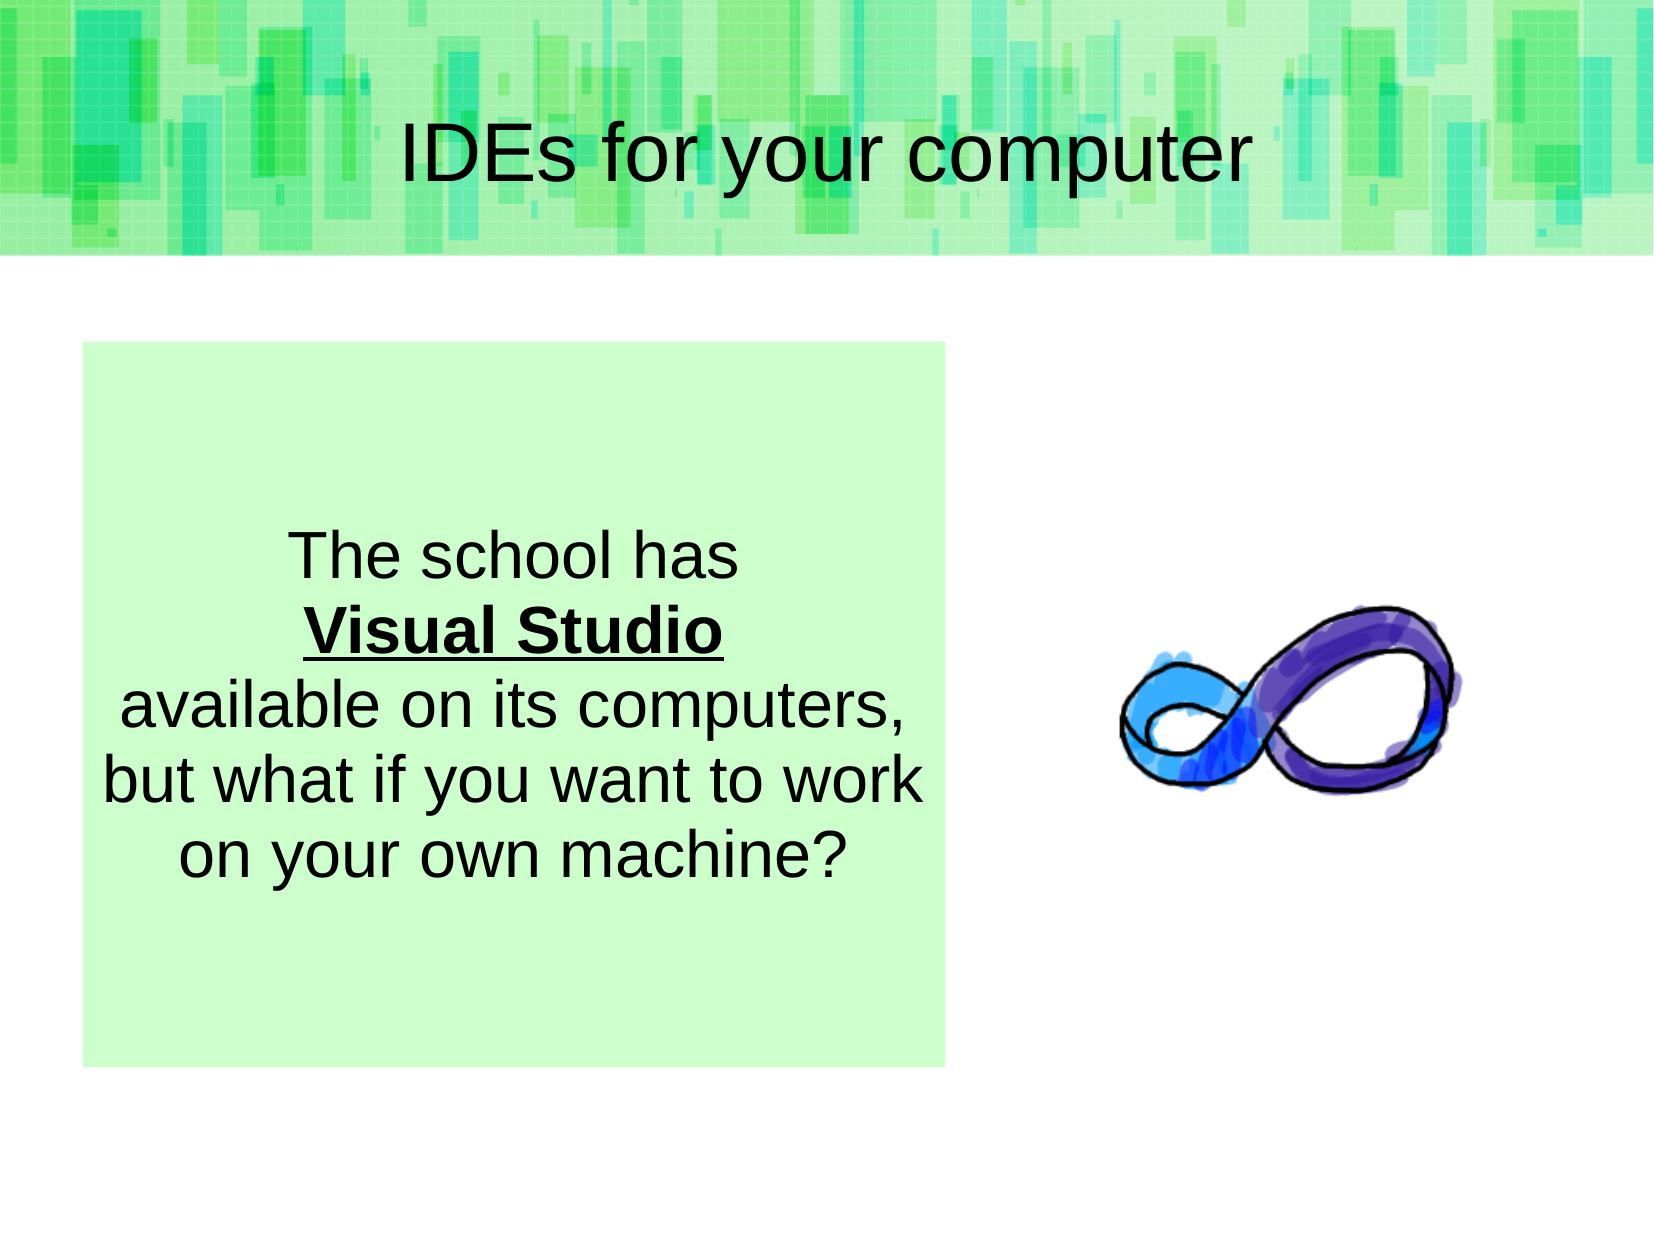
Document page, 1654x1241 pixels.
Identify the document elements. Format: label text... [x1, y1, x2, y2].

title IDEs for your computer [82, 49, 1571, 257]
subtitle The school has Visual Studio available on its computers, but what if you want to work on your own machine? [82, 341, 946, 1068]
picture [0, 0, 1654, 1241]
